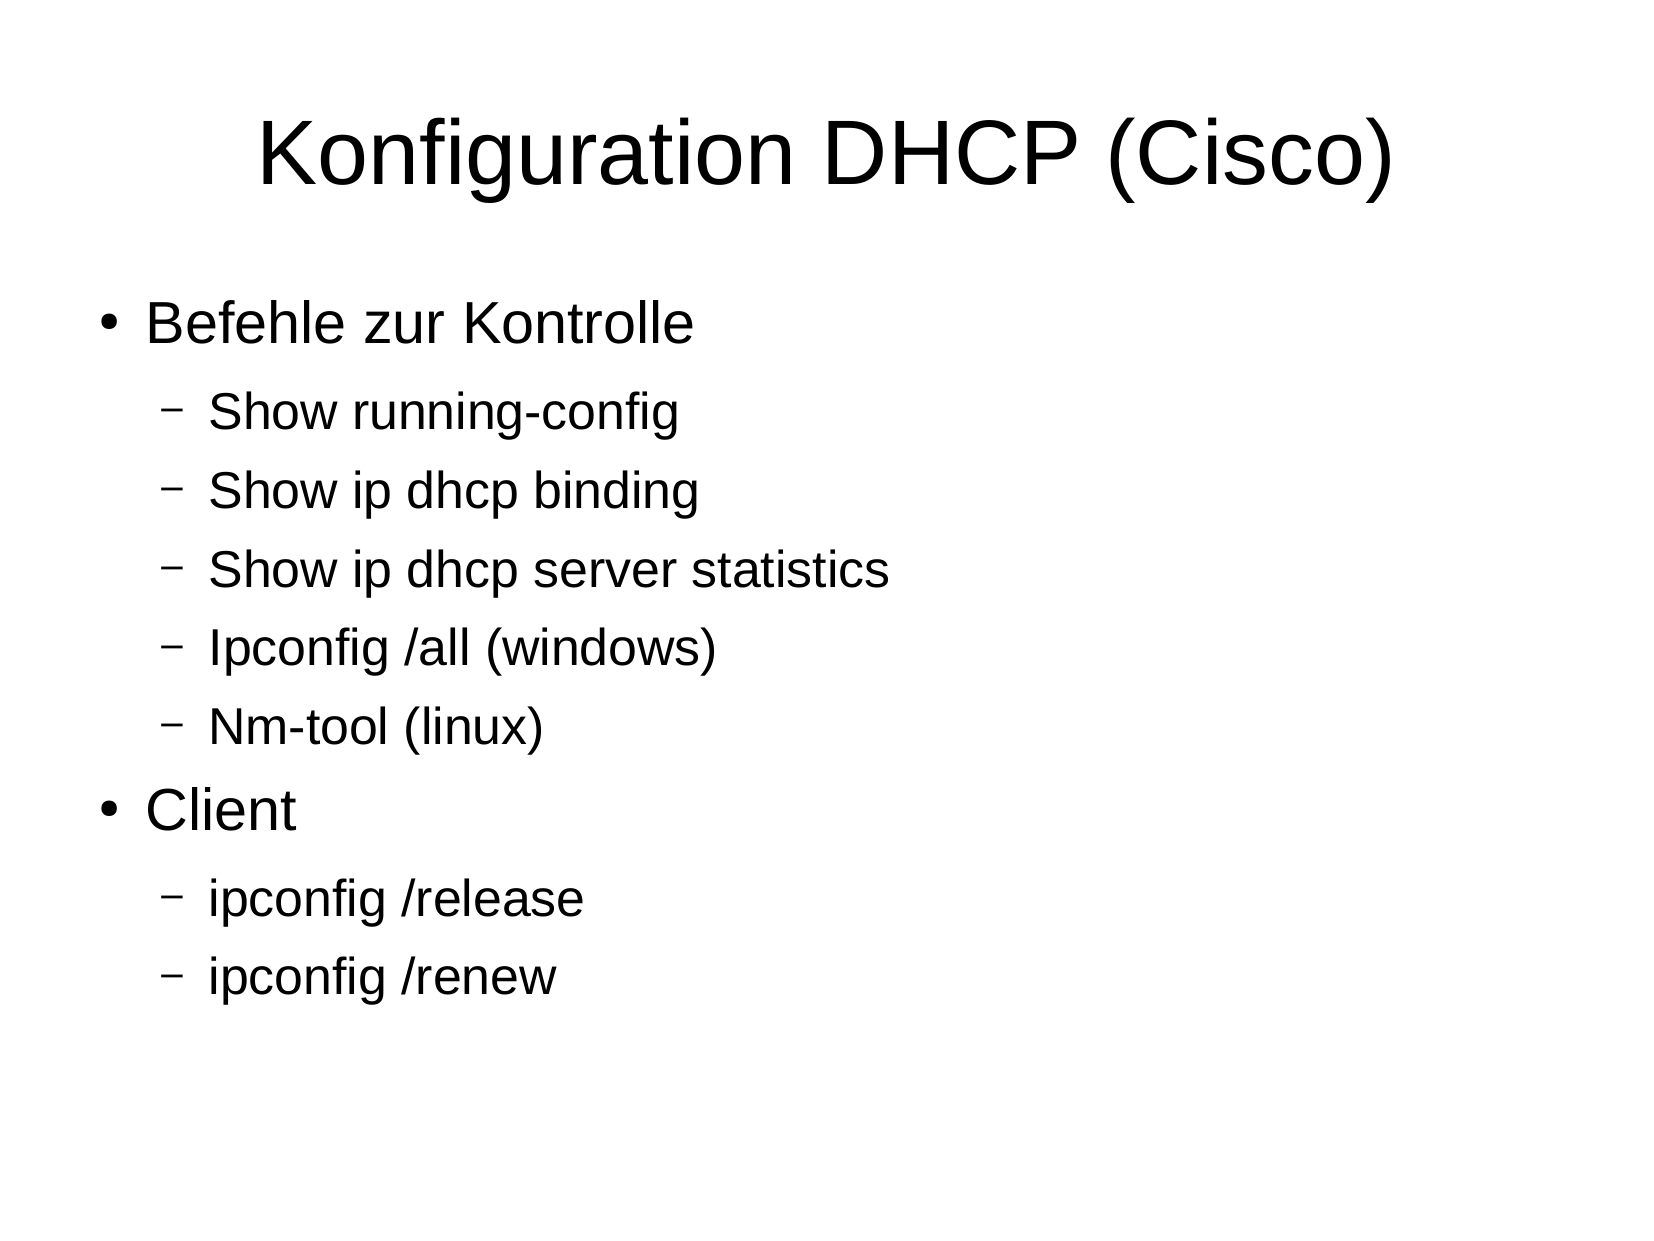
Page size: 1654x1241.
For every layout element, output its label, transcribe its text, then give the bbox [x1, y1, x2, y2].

list Befehle zur Kontrolle Show running-config Show ip dhcp binding Show ip dhcp server statistics Ipconfig /all (windows) Nm-tool (linux) Client ipconfig /release ipconfig /renew [82, 290, 1571, 1010]
title Konfiguration DHCP (Cisco) [82, 49, 1571, 257]
